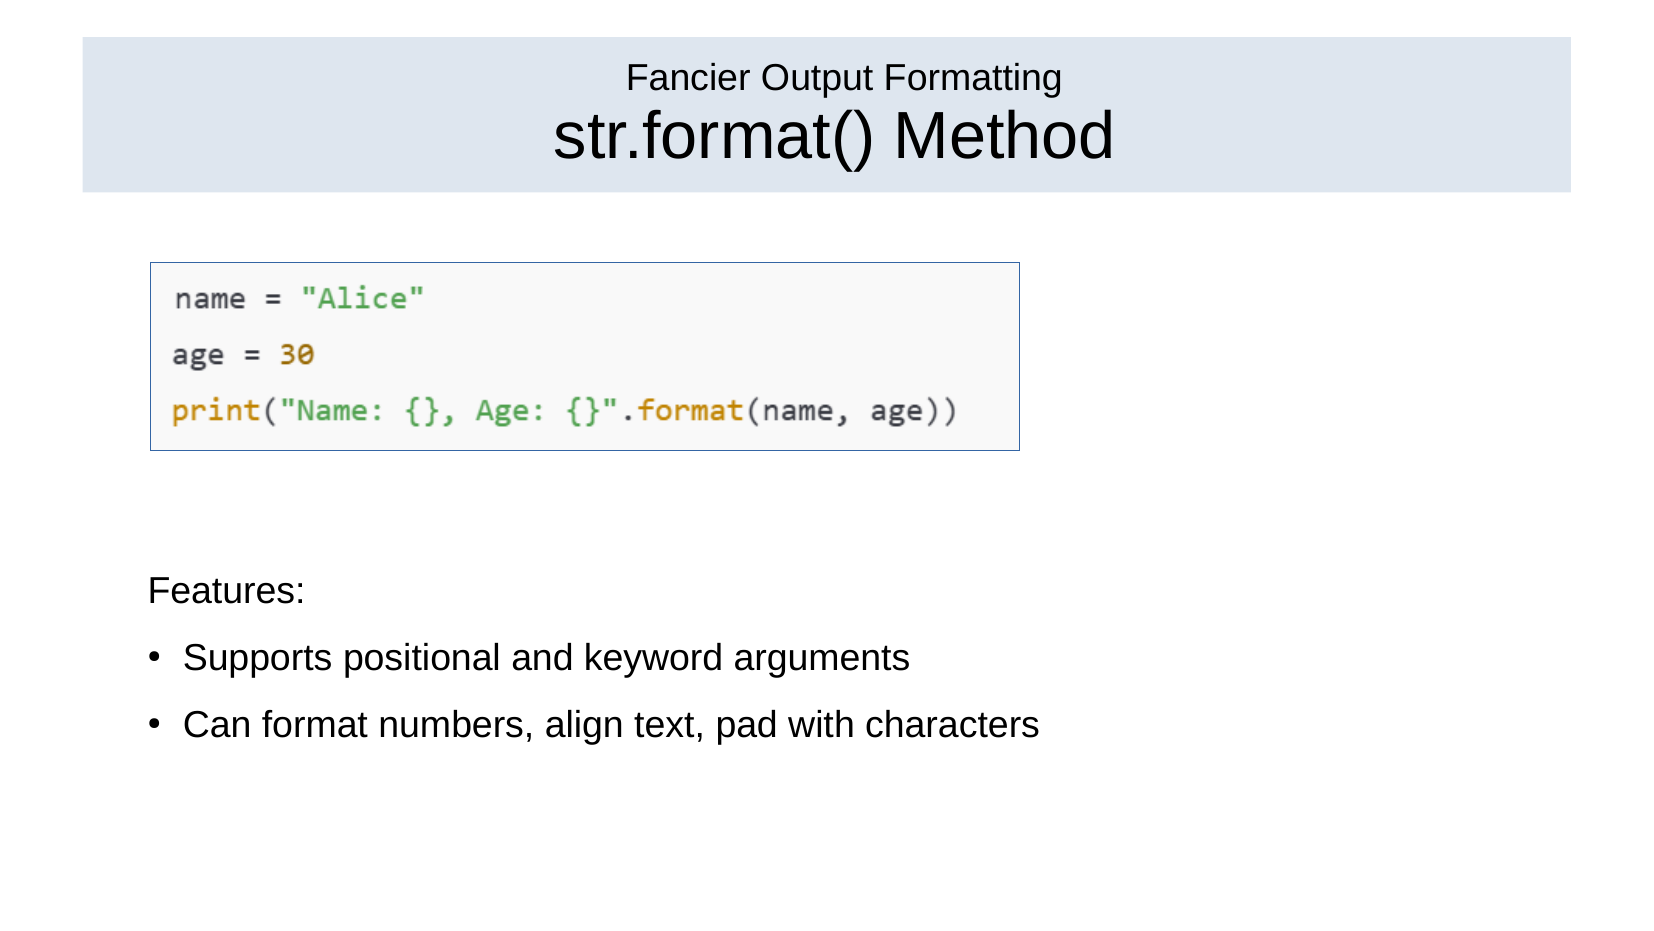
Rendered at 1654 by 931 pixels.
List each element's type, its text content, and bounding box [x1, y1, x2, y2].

title Fancier Output Formatting str.format() Method [82, 37, 1571, 193]
picture [150, 262, 1020, 451]
text_box Features: Supports positional and keyword arguments Can format numbers, align text, pad with characters [132, 562, 1276, 900]
